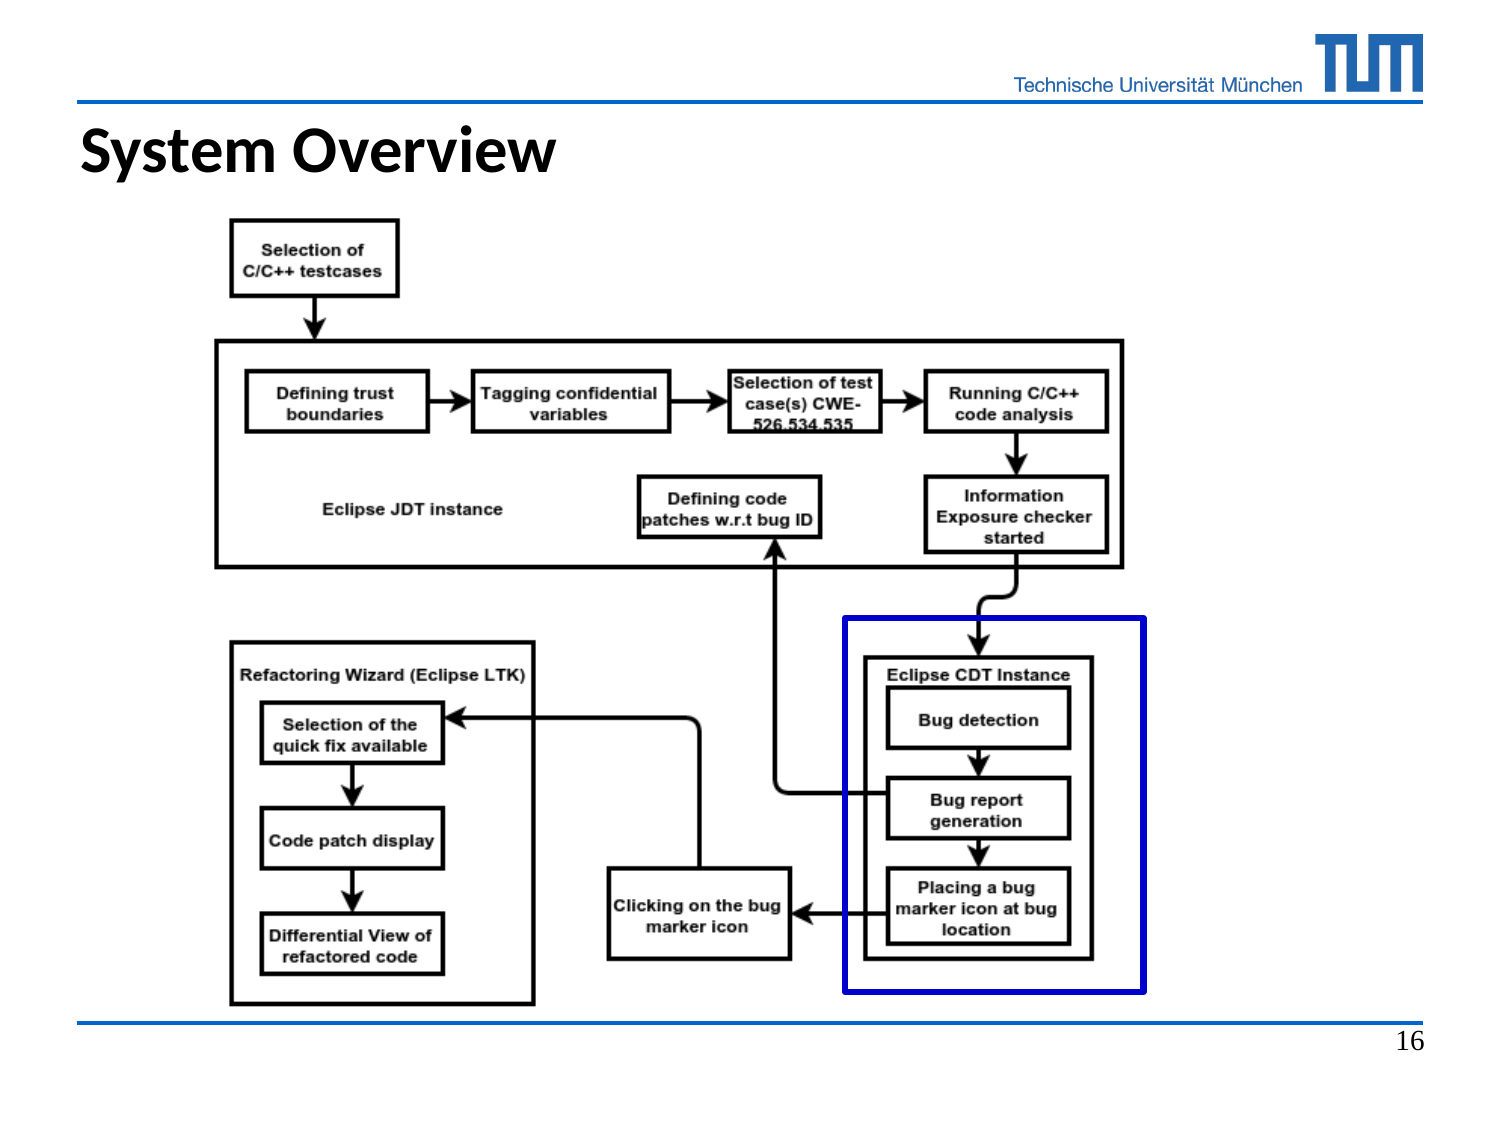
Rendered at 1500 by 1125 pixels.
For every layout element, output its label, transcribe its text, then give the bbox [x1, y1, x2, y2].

title System Overview [80, 112, 1419, 200]
picture [1014, 34, 1423, 92]
picture [213, 217, 1126, 1009]
picture [848, 621, 1126, 989]
